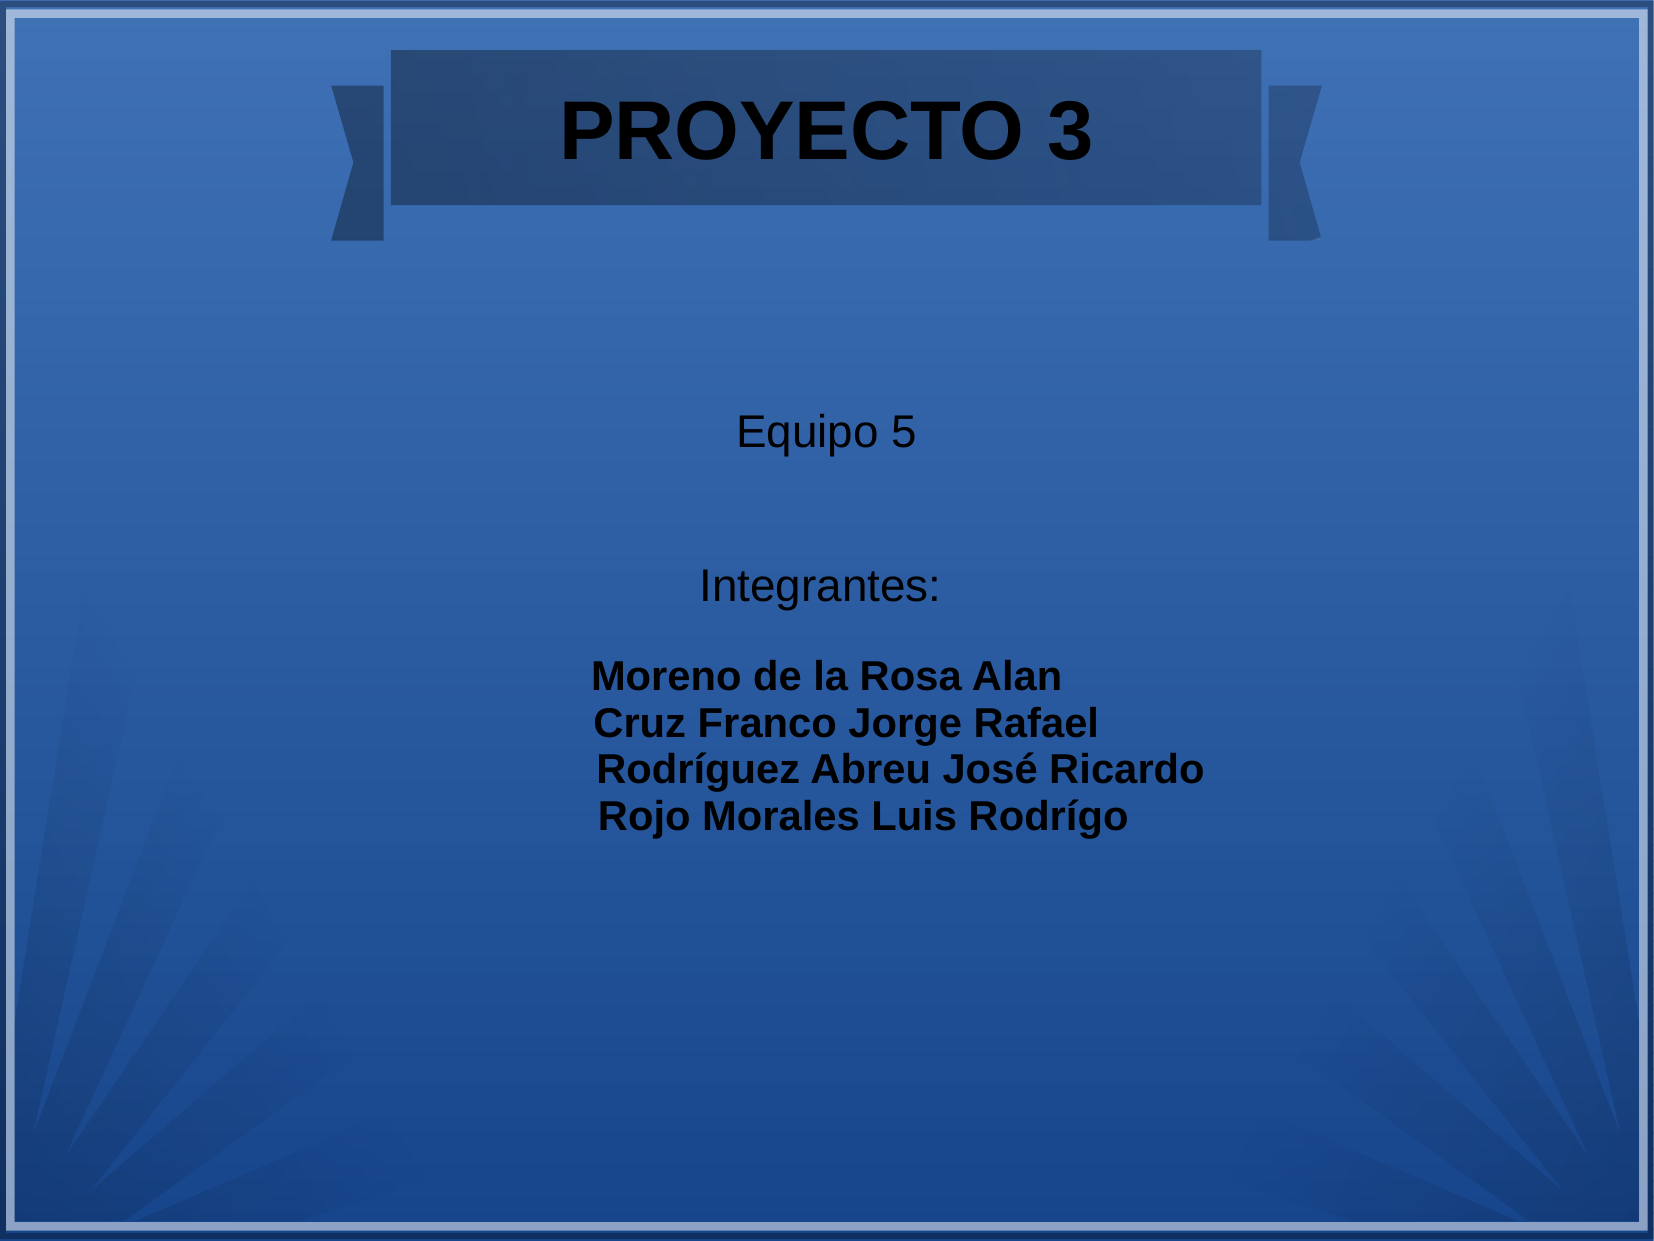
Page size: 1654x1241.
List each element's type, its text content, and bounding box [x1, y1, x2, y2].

subtitle PROYECTO 3 Equipo 5 Integrantes: Moreno de la Rosa Alan Cruz Franco Jorge Rafael Rodríguez Abreu José Ricardo Rojo Morales Luis Rodrígo [82, 0, 1571, 960]
